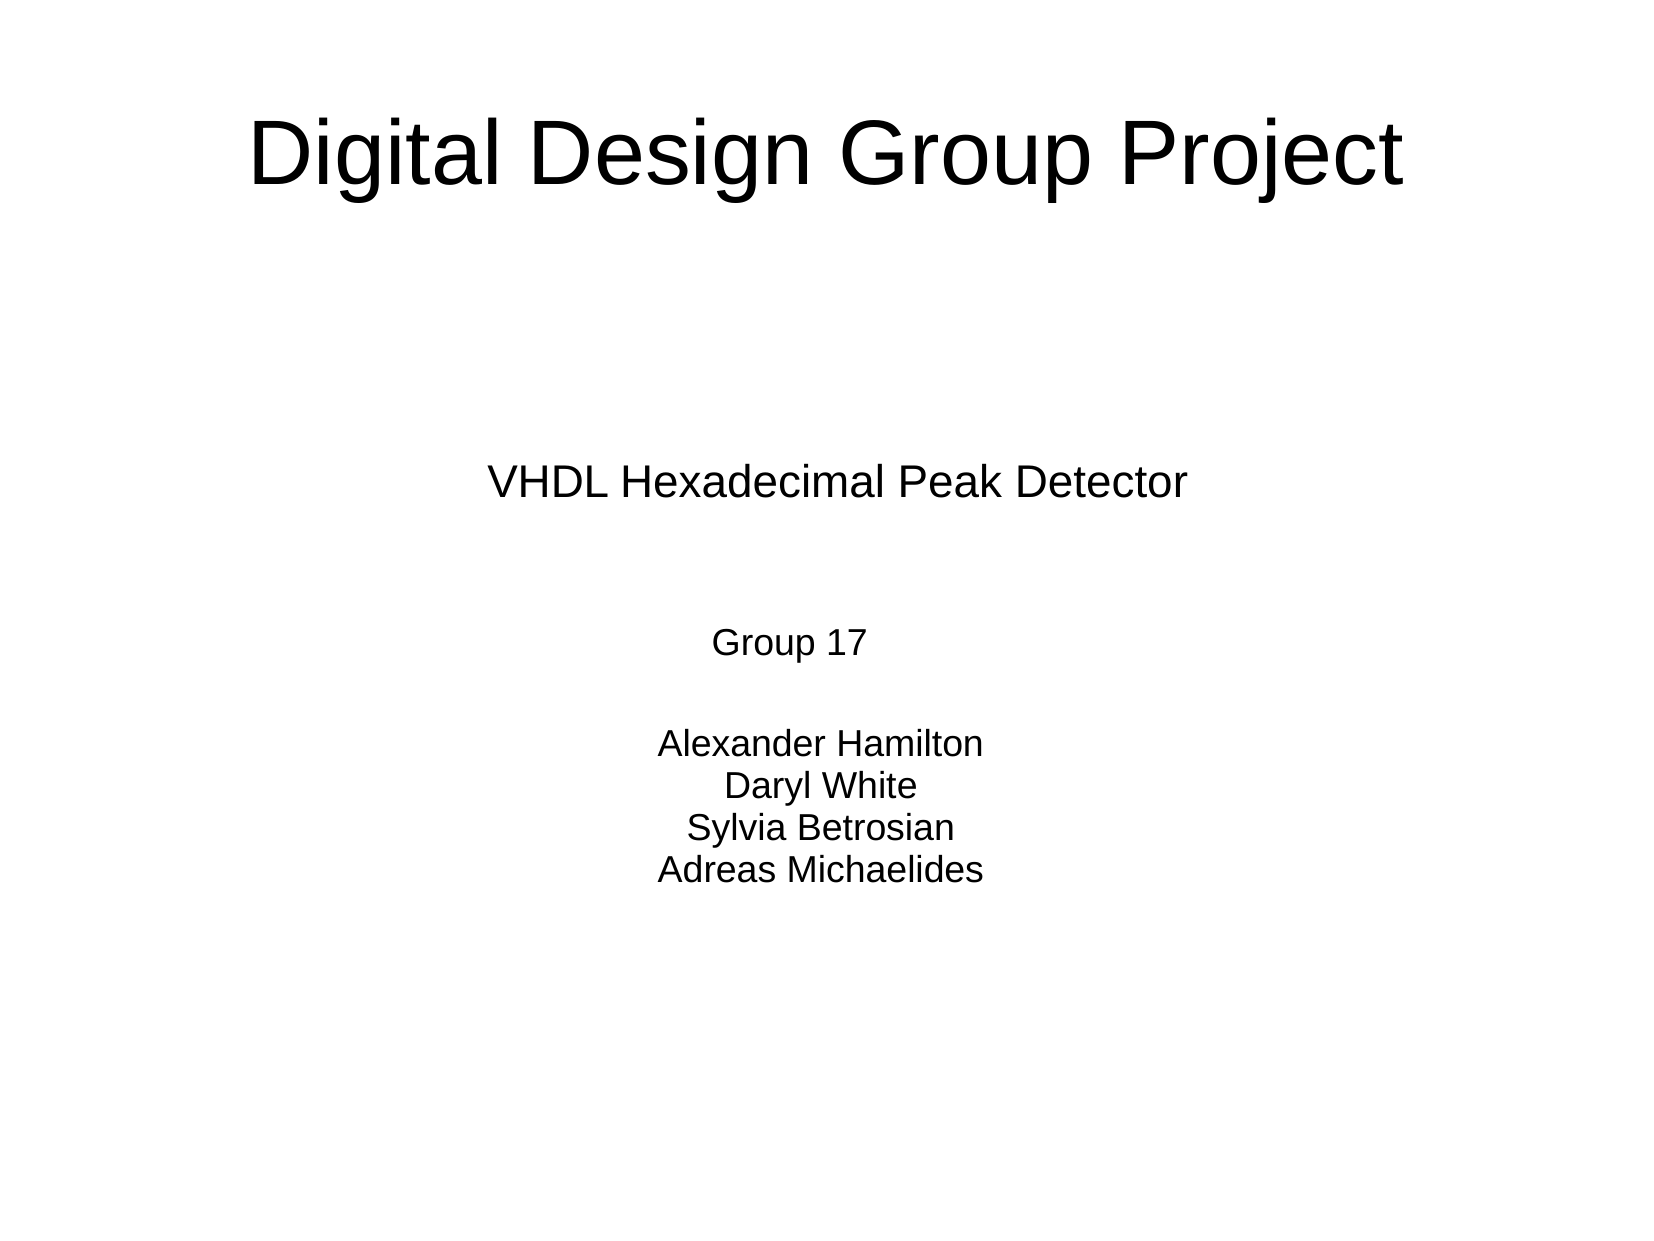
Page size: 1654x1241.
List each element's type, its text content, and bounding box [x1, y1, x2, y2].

text_box VHDL Hexadecimal Peak Detector [472, 448, 1217, 515]
text_box Alexander Hamilton Daryl White Sylvia Betrosian Adreas Michaelides [578, 714, 1063, 898]
title Digital Design Group Project [82, 49, 1571, 257]
text_box Group 17 [696, 614, 934, 671]
